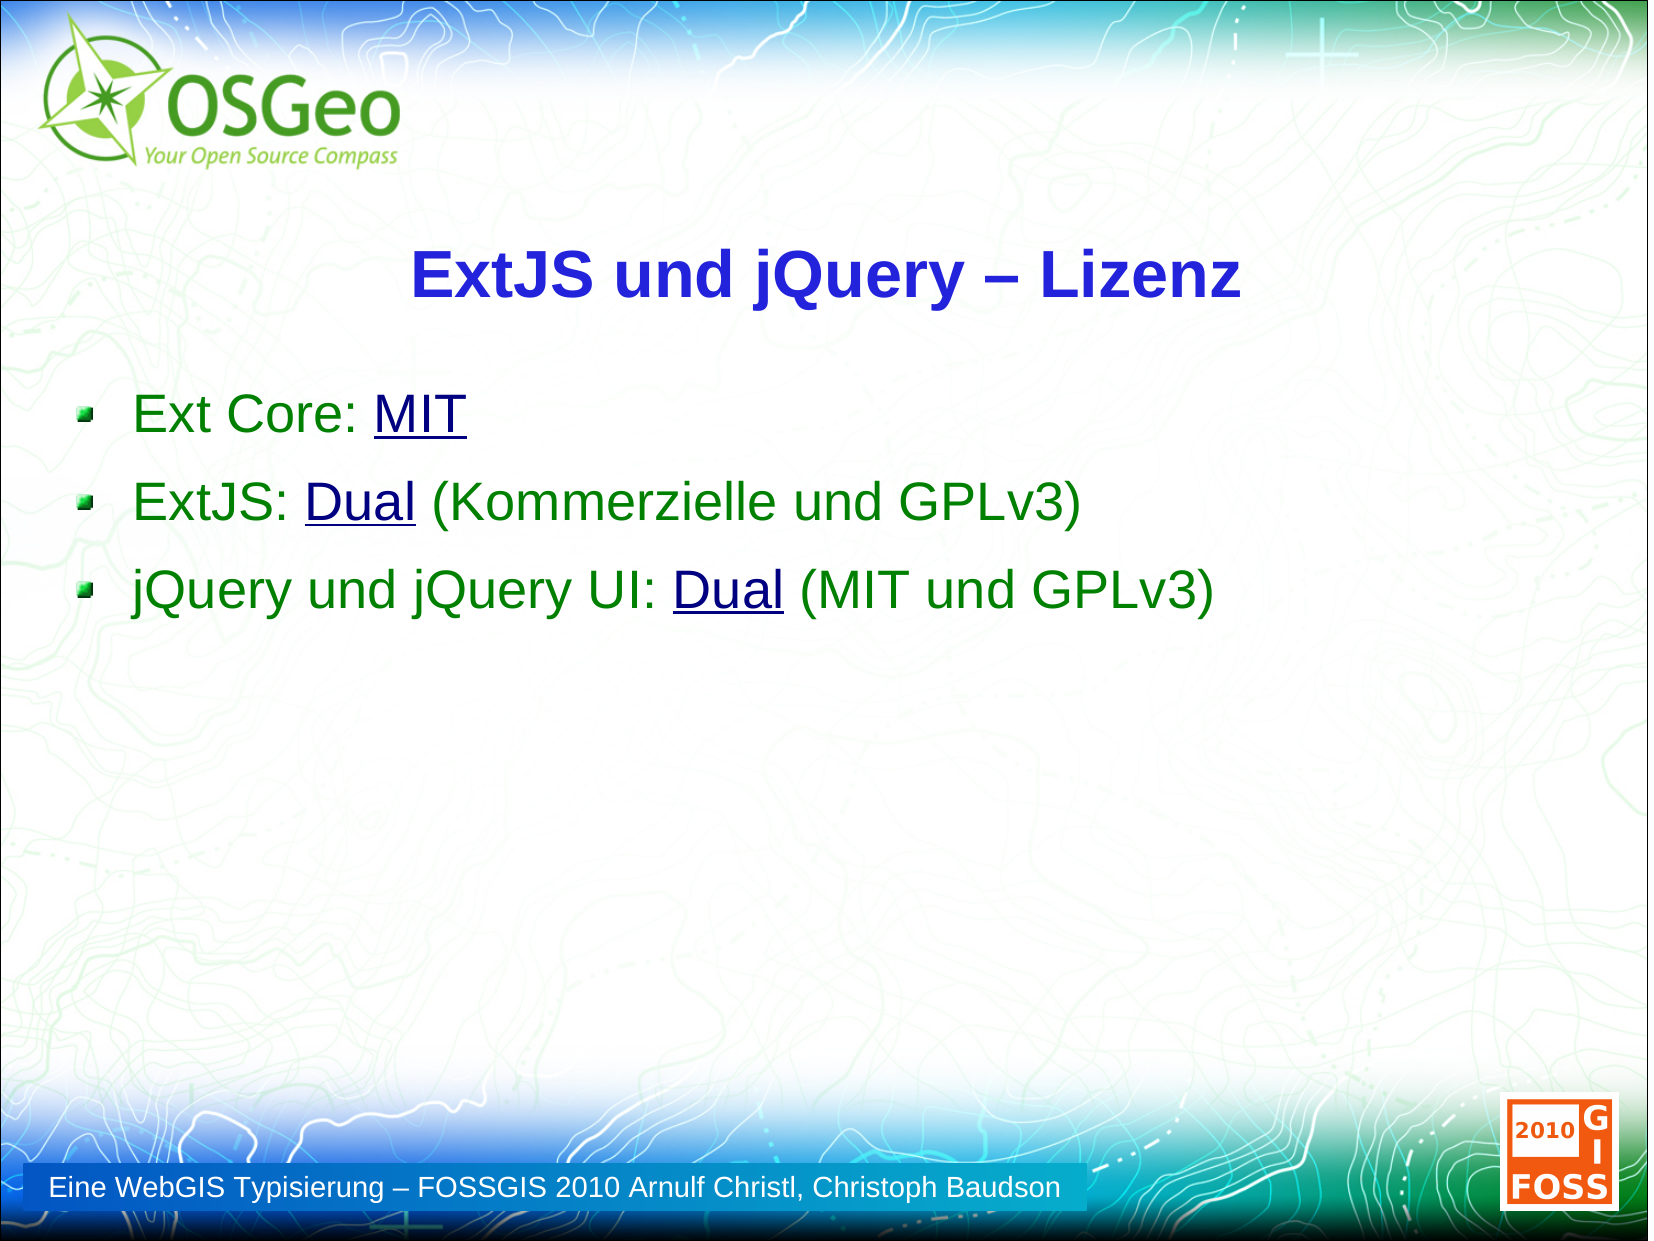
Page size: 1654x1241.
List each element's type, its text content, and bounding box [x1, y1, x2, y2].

list Ext Core: MIT ExtJS: Dual (Kommerzielle und GPLv3) jQuery und jQuery UI: Dual (MIT und GPLv3) [76, 383, 1565, 1188]
title ExtJS und jQuery – Lizenz [82, 208, 1571, 342]
picture [1, 1, 1647, 1240]
